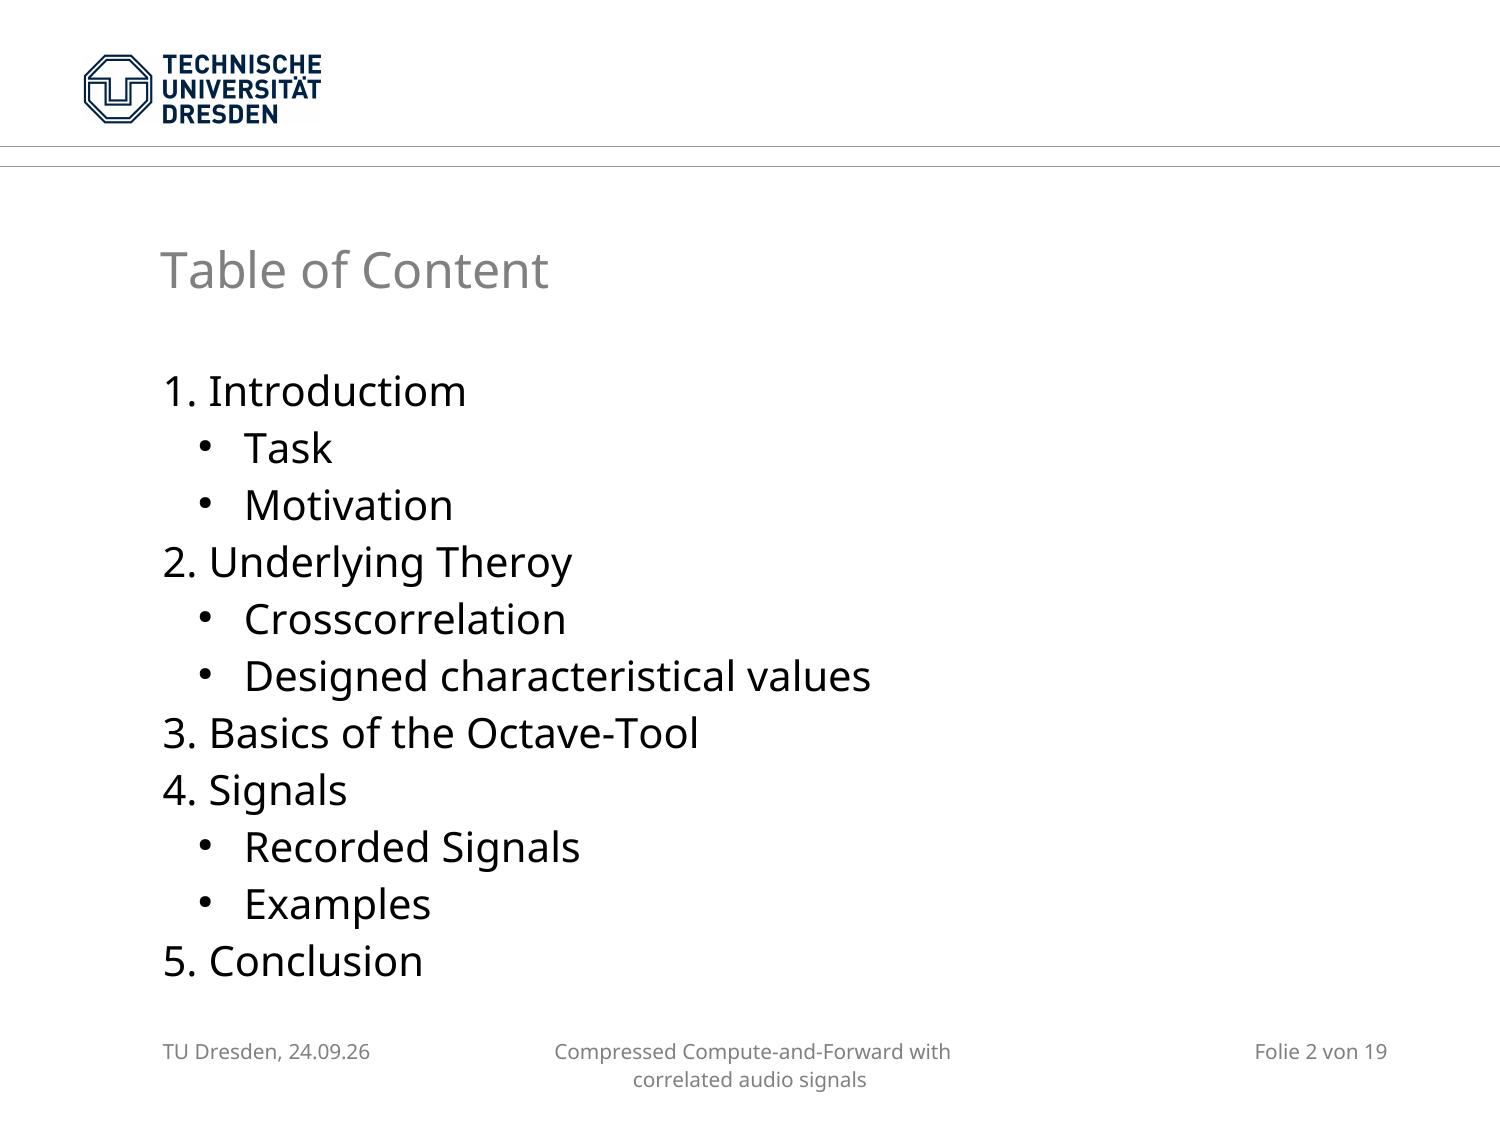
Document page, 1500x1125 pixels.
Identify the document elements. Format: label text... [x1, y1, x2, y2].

title Table of Content [160, 230, 1392, 307]
text_box Introductiom Task Motivation Underlying Theroy Crosscorrelation Designed characteristical values Basics of the Octave-Tool Signals Recorded Signals Examples Conclusion [147, 354, 1093, 928]
picture [83, 54, 321, 124]
